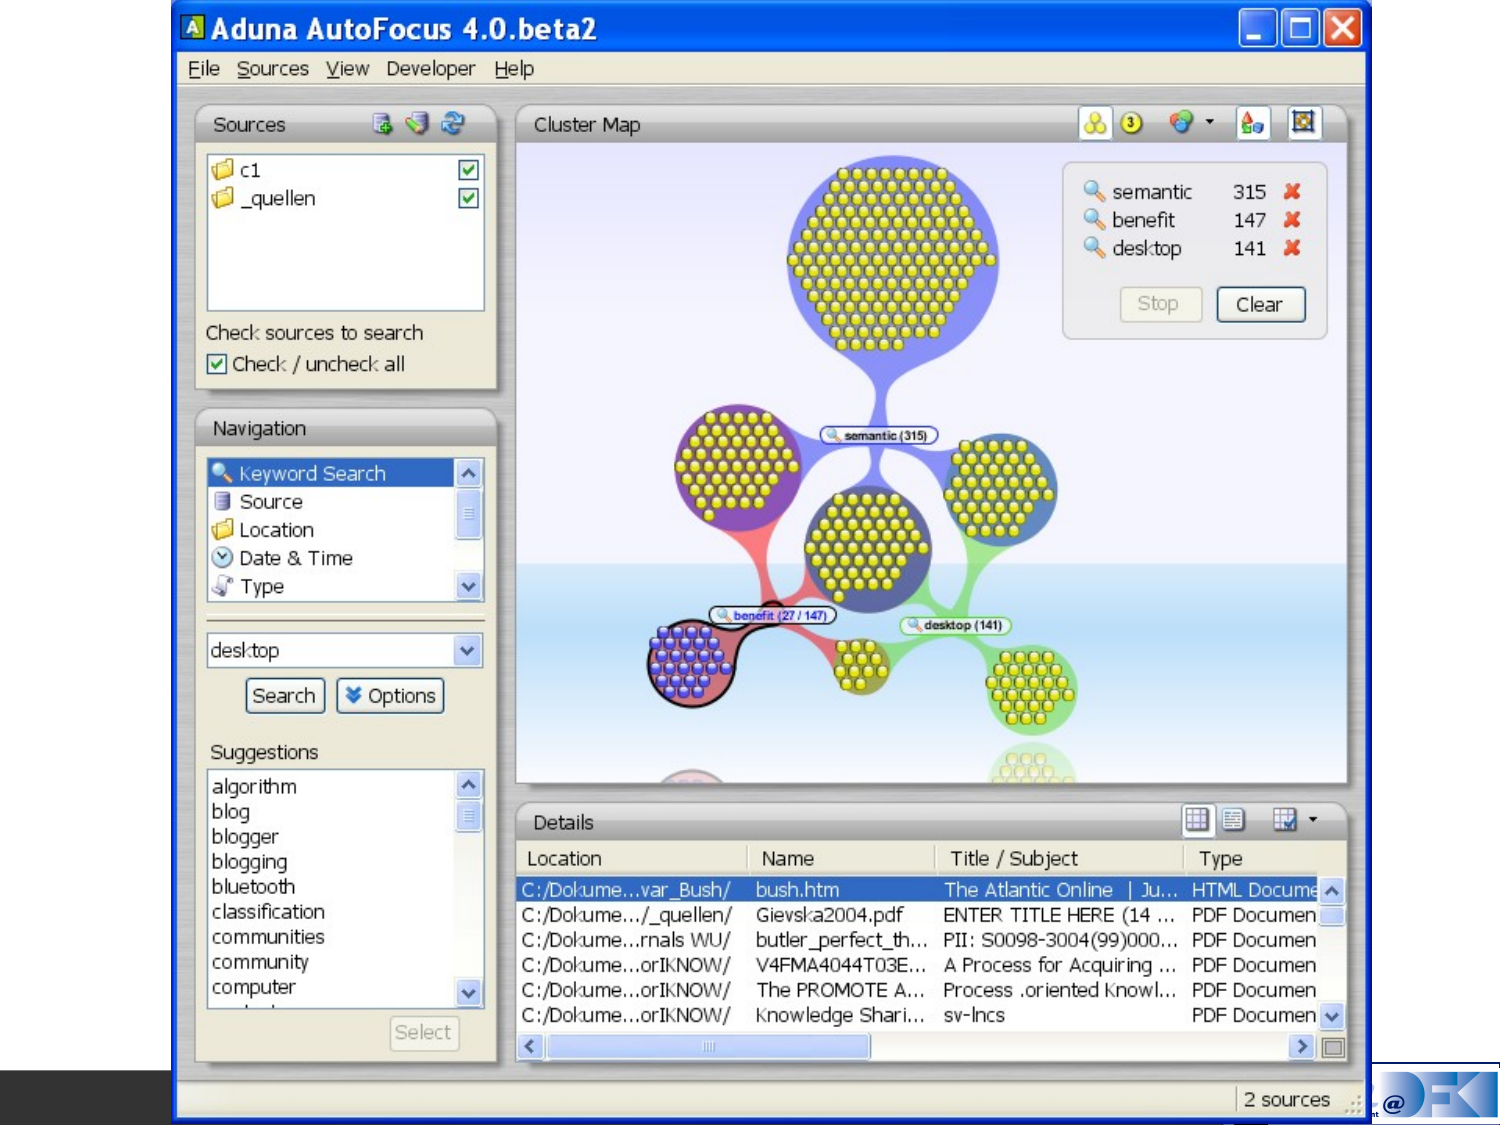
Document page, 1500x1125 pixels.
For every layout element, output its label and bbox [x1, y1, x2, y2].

picture [171, 0, 1500, 1125]
